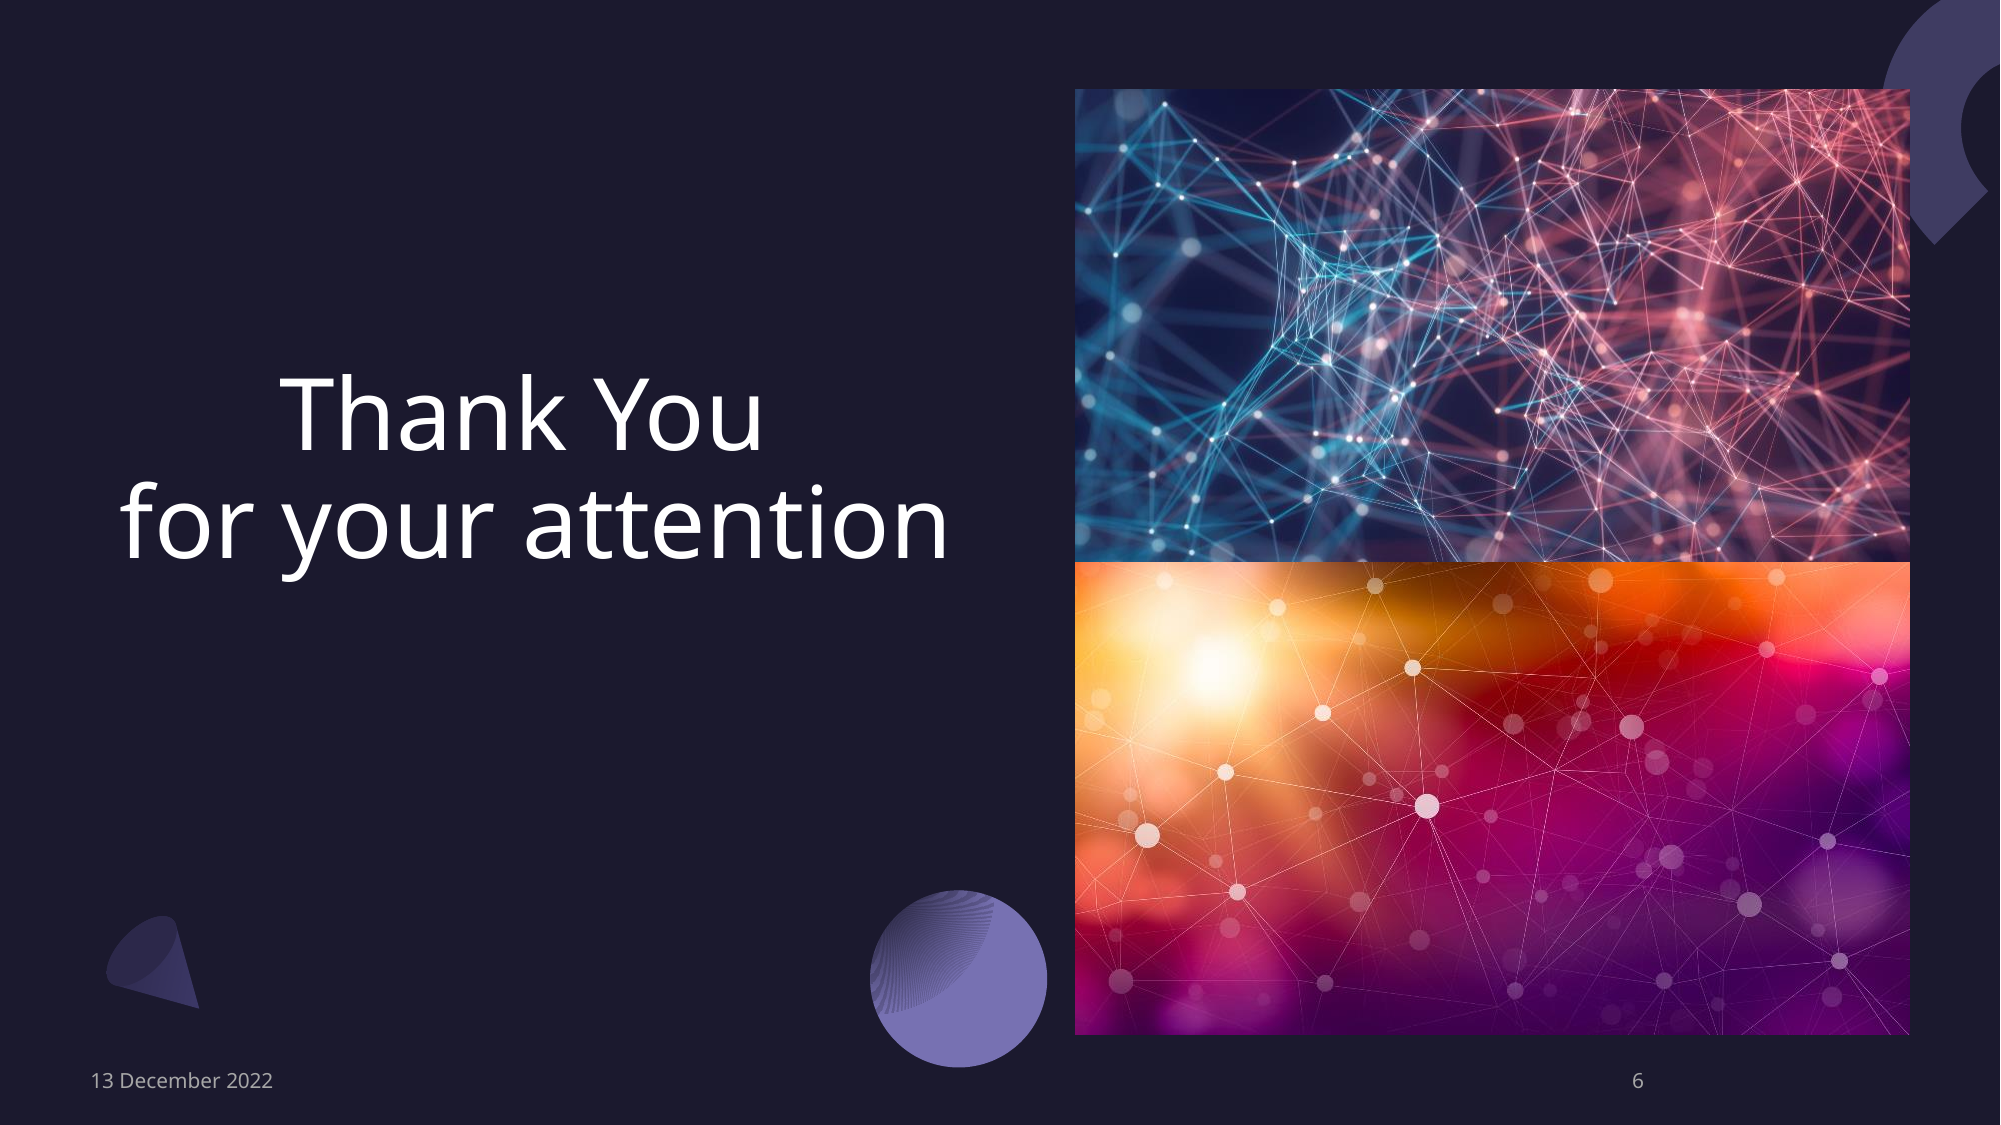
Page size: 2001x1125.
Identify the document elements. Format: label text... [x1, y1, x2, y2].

text_box 13 December 2022 [90, 1067, 522, 1093]
picture [1075, 90, 1910, 1036]
text_box [1632, 1067, 1910, 1093]
title Thank You for your attention [90, 90, 983, 580]
